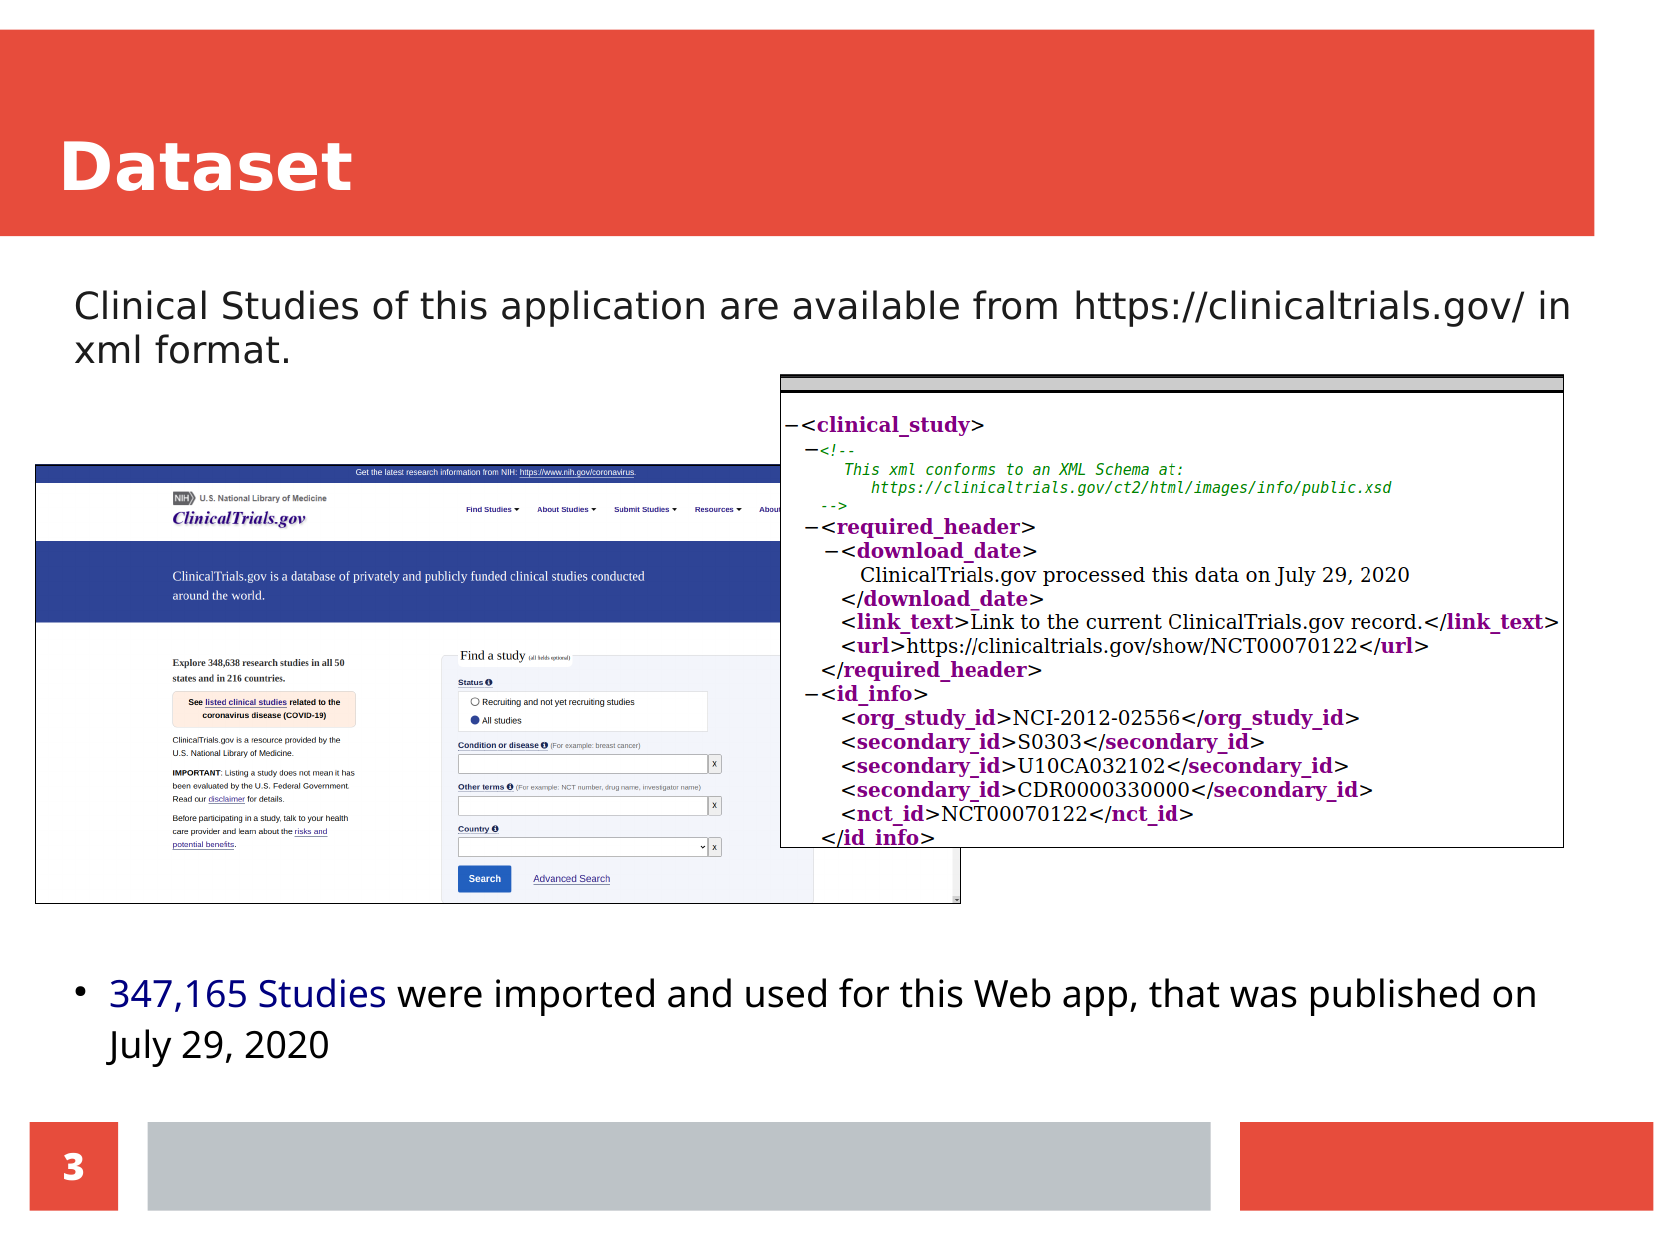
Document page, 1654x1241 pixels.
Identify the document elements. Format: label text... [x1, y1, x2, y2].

text_box 347,165 Studies were imported and used for this Web app, that was published on July 29, 2020 [59, 960, 1605, 1062]
picture [35, 374, 1564, 904]
list Clinical Studies of this application are available from https://clinicaltrials.gov/ in xml format. [73, 285, 1580, 960]
title Dataset [59, 59, 1595, 207]
